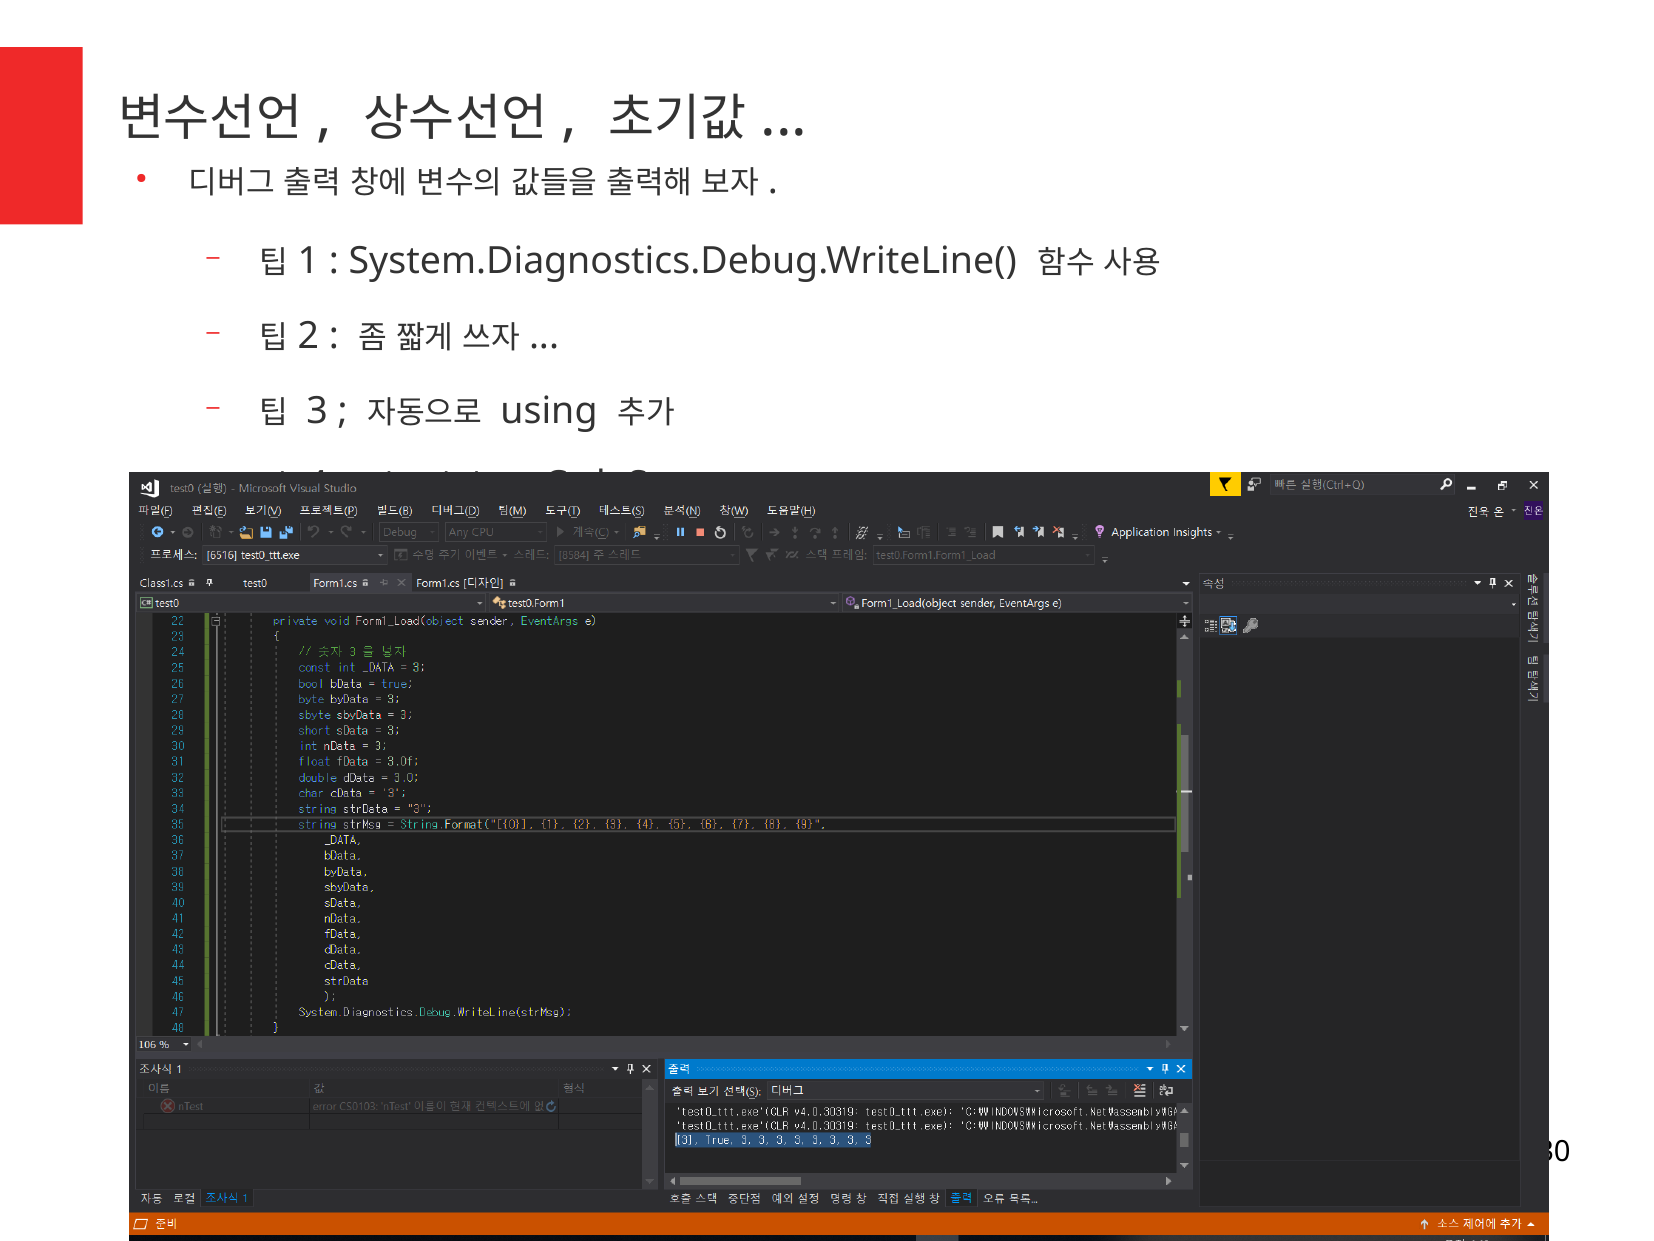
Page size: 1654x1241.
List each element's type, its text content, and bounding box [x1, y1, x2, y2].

title 변수선언, 상수선언, 초기값... [118, 49, 1571, 153]
picture [129, 472, 1549, 1241]
list 디버그 출력 창에 변수의 값들을 출력해 보자. 팁1 : System.Diagnostics.Debug.WriteLine() 함수 사용 팁2 : 좀 짧게 쓰자... 팁 3 ; 자동으로 using 추가 팁 4 ; 자동완성 -> Ctrl+Space [118, 153, 1630, 873]
